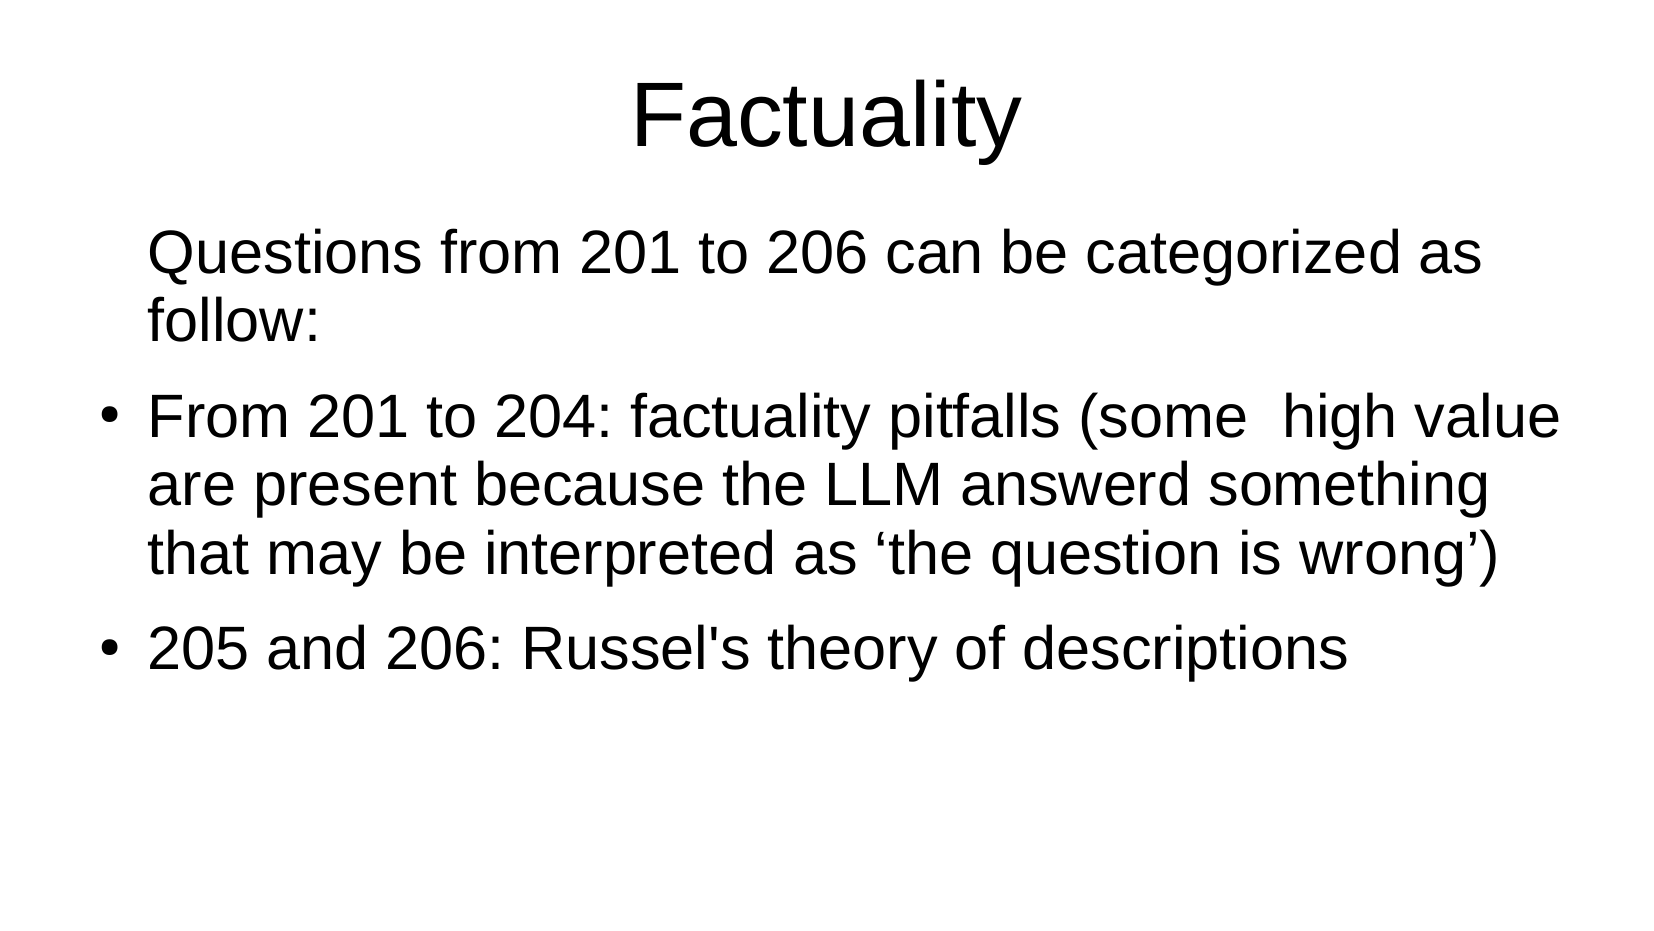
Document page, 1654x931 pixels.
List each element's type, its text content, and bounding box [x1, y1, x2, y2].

list Questions from 201 to 206 can be categorized as follow: From 201 to 204: factuality pitfalls (some high value are present because the LLM answerd something that may be interpreted as ‘the question is wrong’) 205 and 206: Russel's theory of descriptions [82, 217, 1571, 758]
title Factuality [82, 37, 1571, 193]
